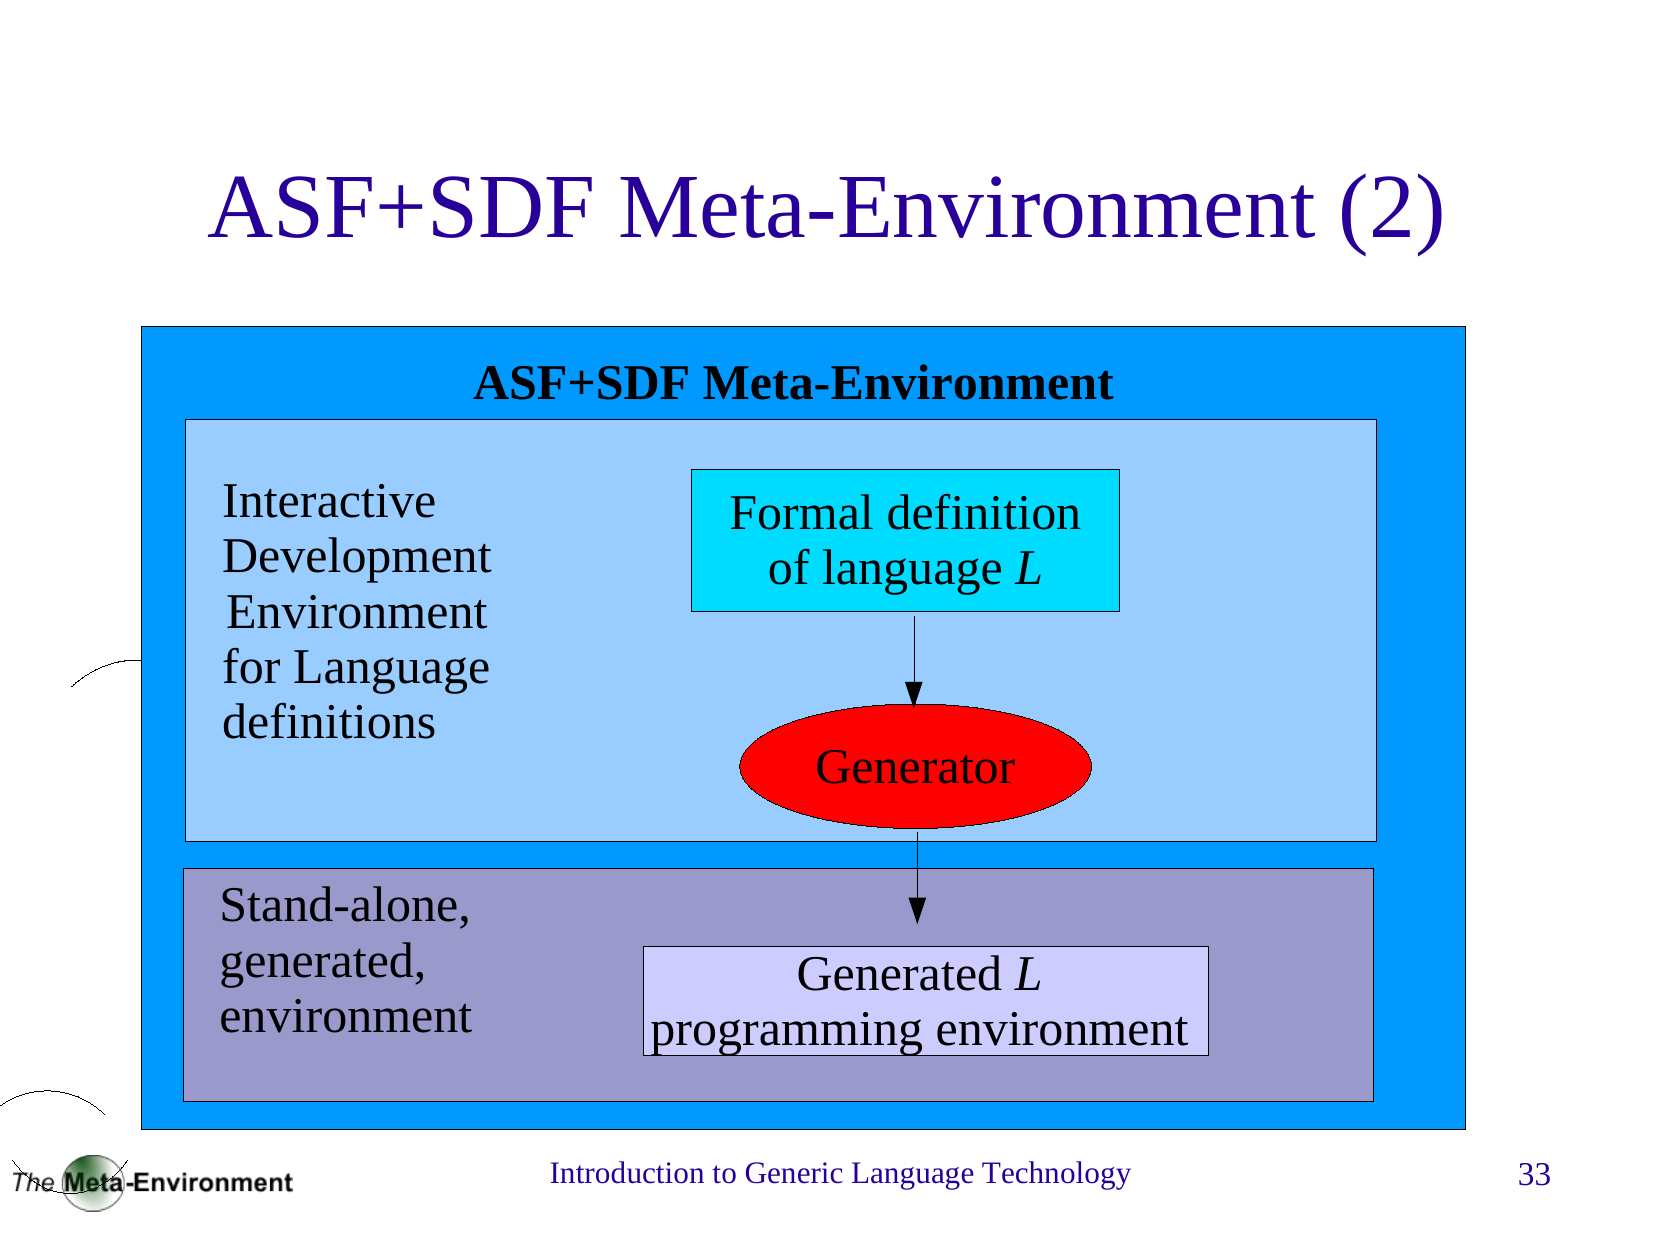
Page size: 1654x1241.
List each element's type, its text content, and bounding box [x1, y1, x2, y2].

text_box [141, 326, 1466, 1130]
title ASF+SDF Meta-Environment (2) [121, 102, 1534, 311]
text_box Formal definition of language L [691, 469, 1120, 612]
picture [13, 1155, 293, 1212]
text_box Interactive Development Environment for Language definitions [222, 473, 493, 774]
text_box ASF+SDF Meta-Environment [473, 354, 1148, 420]
text_box Generated L programming environment [643, 946, 1209, 1056]
text_box Stand-alone, generated, environment [219, 877, 484, 1058]
text_box Generator [739, 703, 1092, 829]
